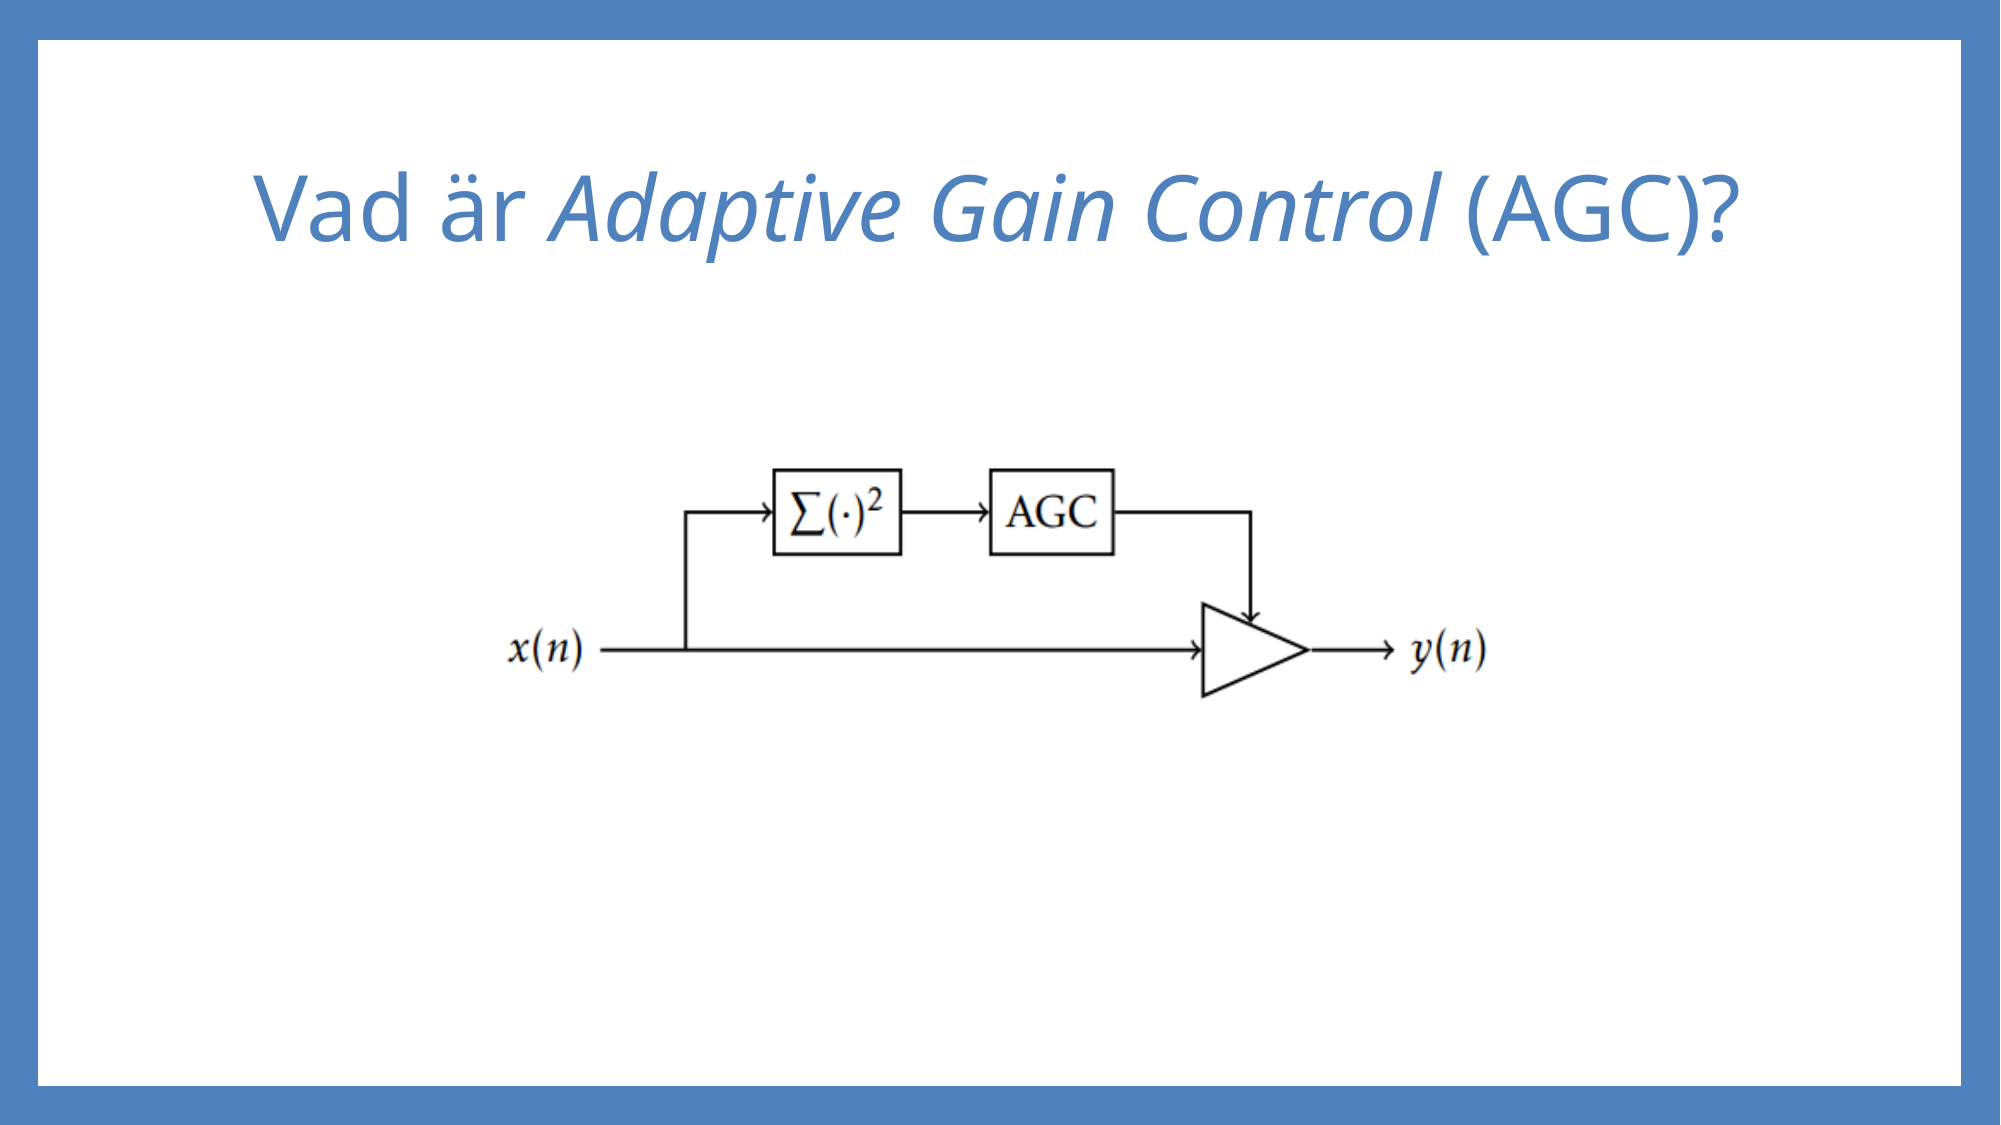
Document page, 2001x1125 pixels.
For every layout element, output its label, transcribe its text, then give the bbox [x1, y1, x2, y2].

title Vad är Adaptive Gain Control (AGC)? [187, 99, 1808, 323]
picture [291, 410, 1704, 921]
